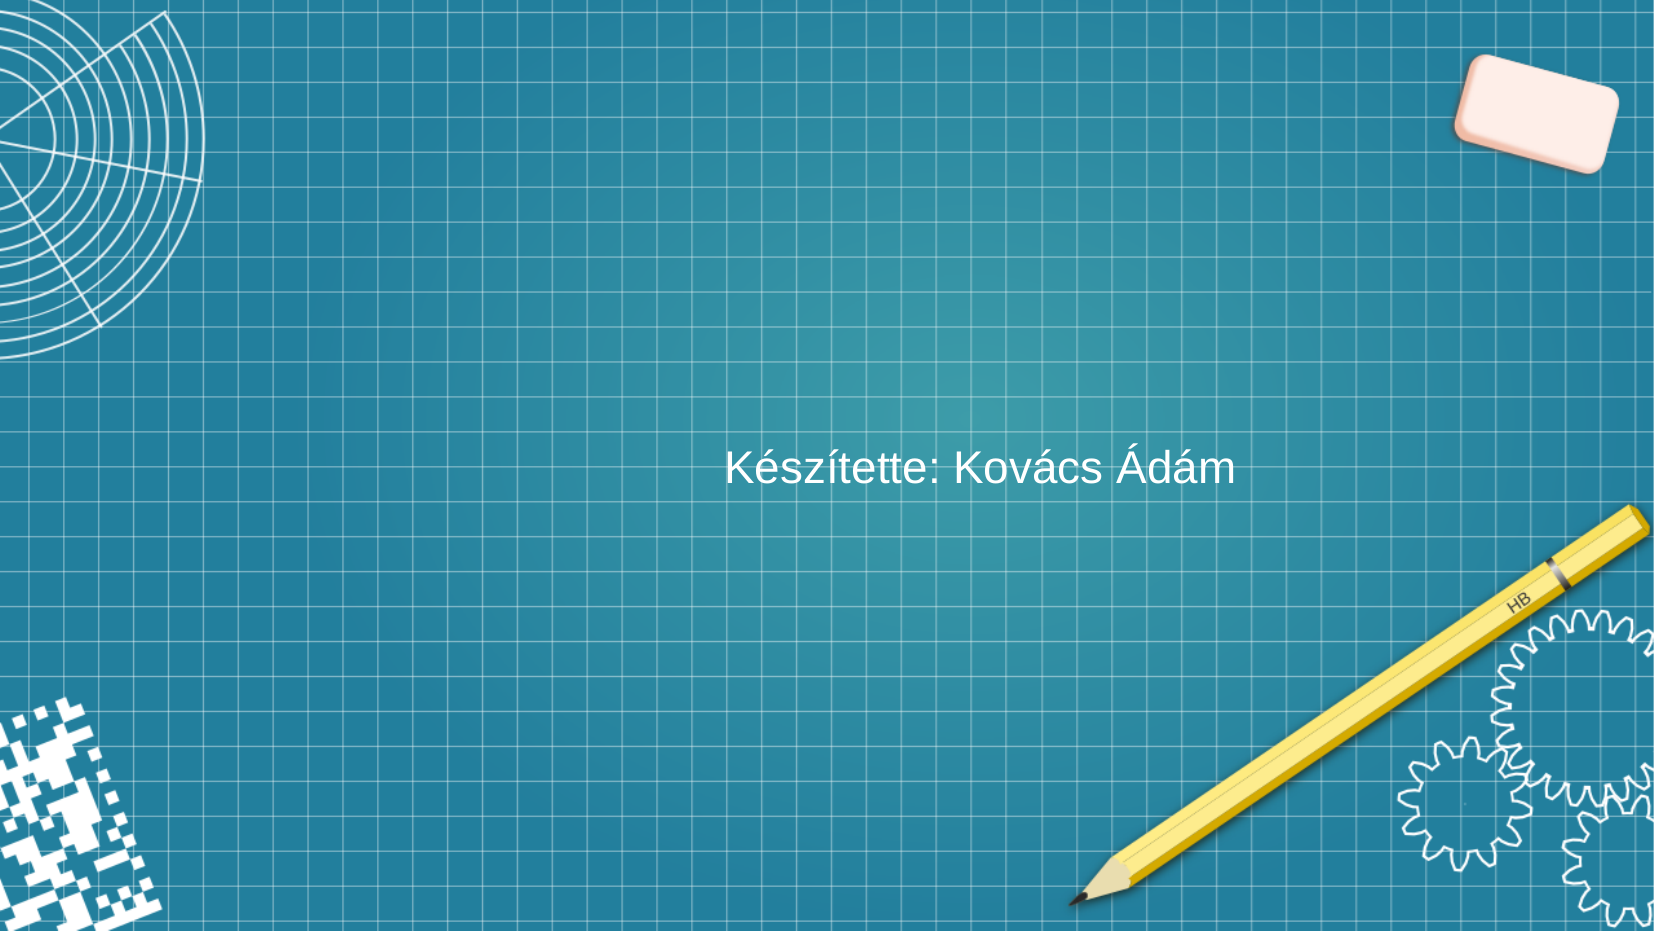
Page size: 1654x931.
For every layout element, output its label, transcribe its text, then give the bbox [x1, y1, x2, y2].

title Készítette: Kovács Ádám [389, 389, 1571, 546]
picture [0, 0, 1654, 931]
